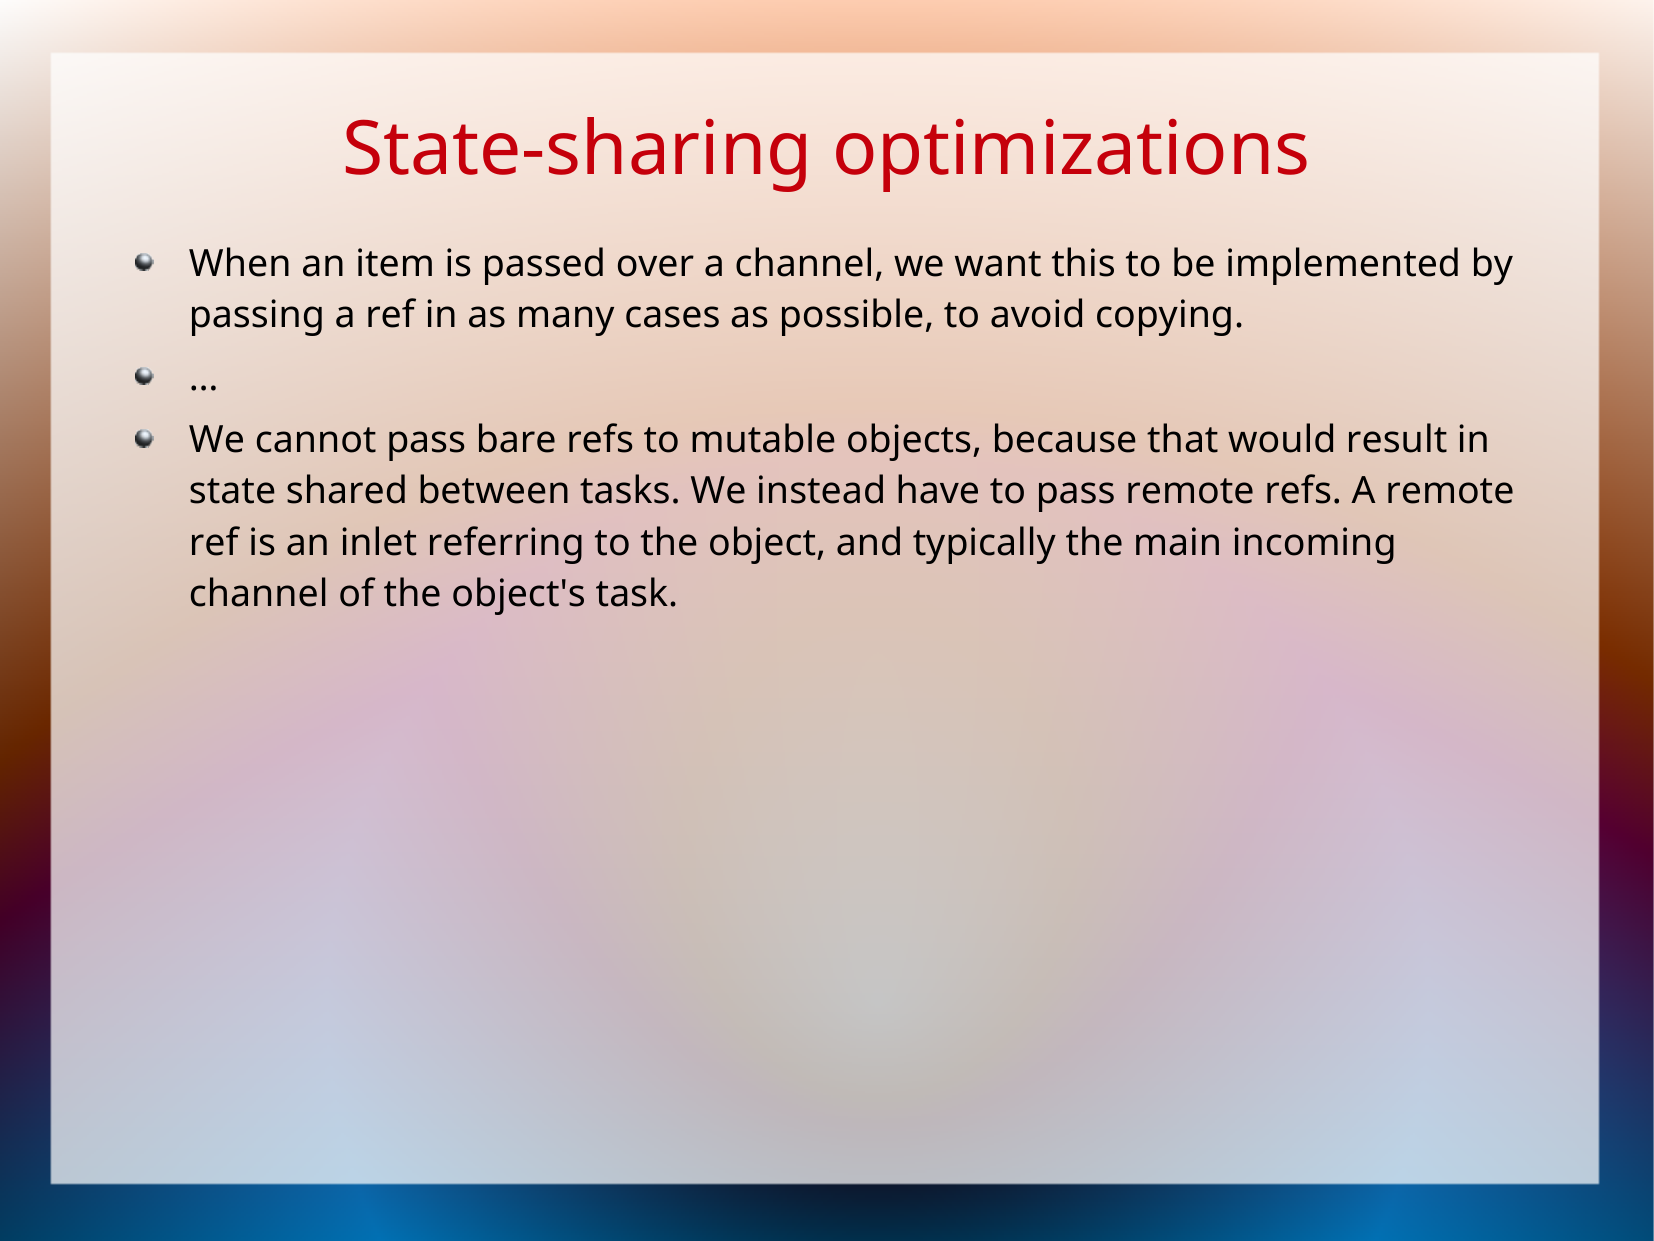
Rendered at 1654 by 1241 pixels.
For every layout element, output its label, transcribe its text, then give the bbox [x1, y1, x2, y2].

title State-sharing optimizations [82, 55, 1571, 237]
picture [0, 0, 1654, 1241]
list When an item is passed over a channel, we want this to be implemented by passing a ref in as many cases as possible, to avoid copying. … We cannot pass bare refs to mutable objects, because that would result in state shared between tasks. We instead have to pass remote refs. A remote ref is an inlet referring to the object, and typically the main incoming channel of the object's task. [118, 236, 1536, 1103]
